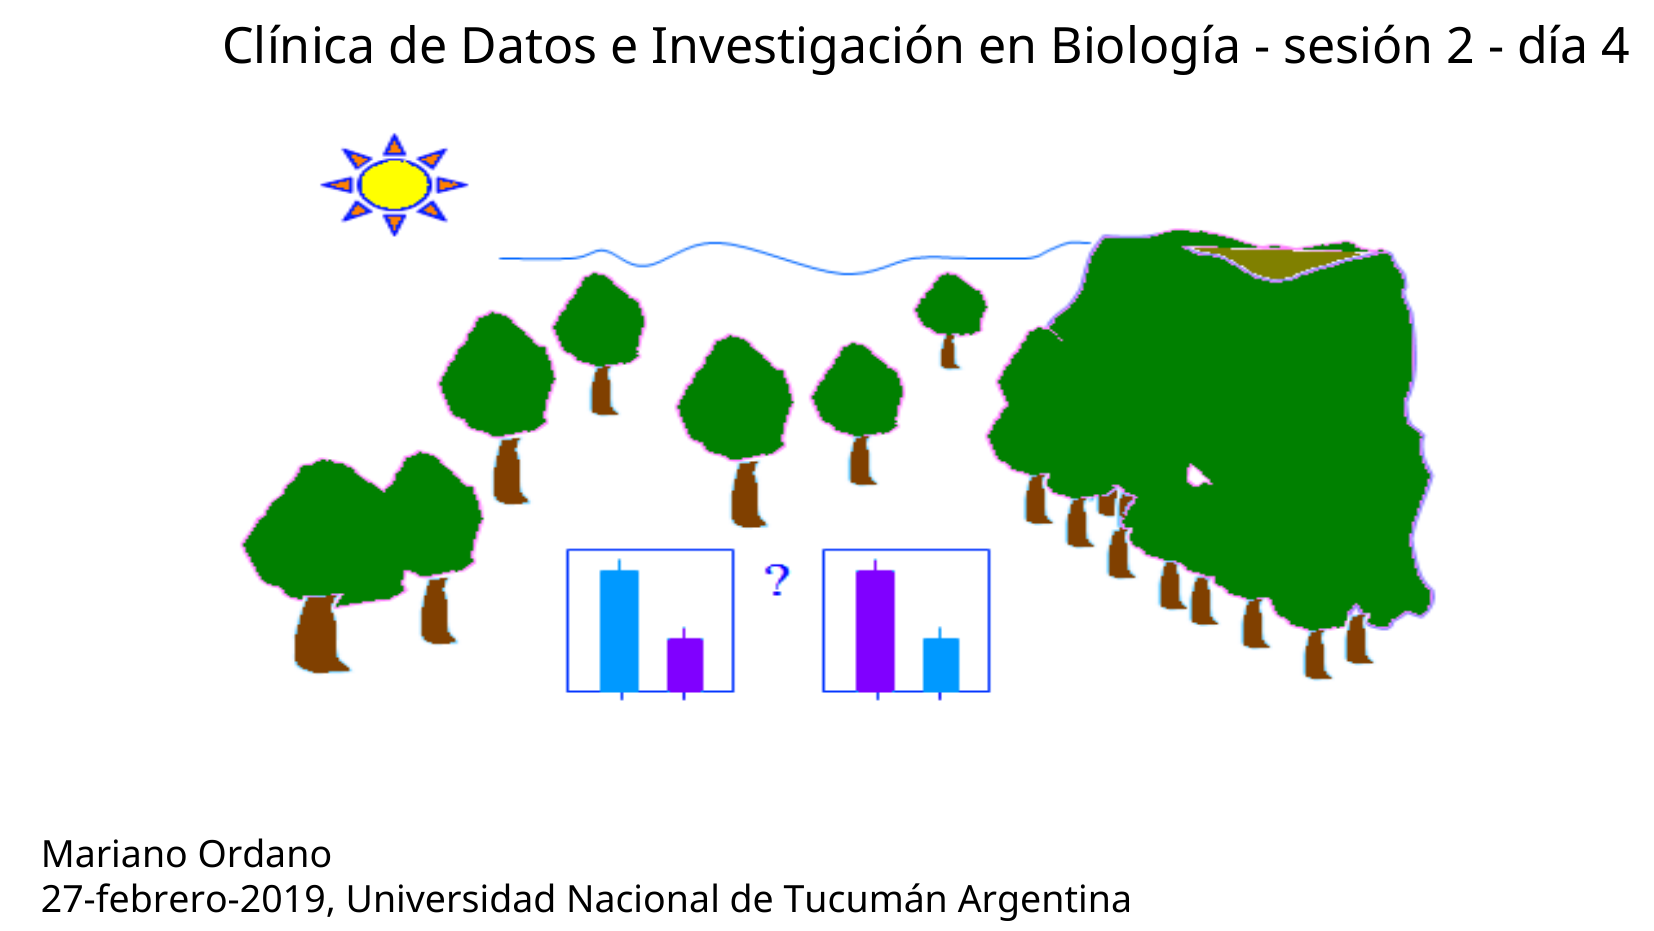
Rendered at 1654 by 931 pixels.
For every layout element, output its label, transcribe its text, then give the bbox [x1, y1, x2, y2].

text_box Clínica de Datos e Investigación en Biología - sesión 2 - día 4 [200, 5, 1646, 82]
picture [200, 93, 1441, 792]
text_box Mariano Ordano 27-febrero-2019, Universidad Nacional de Tucumán Argentina [26, 822, 1374, 928]
